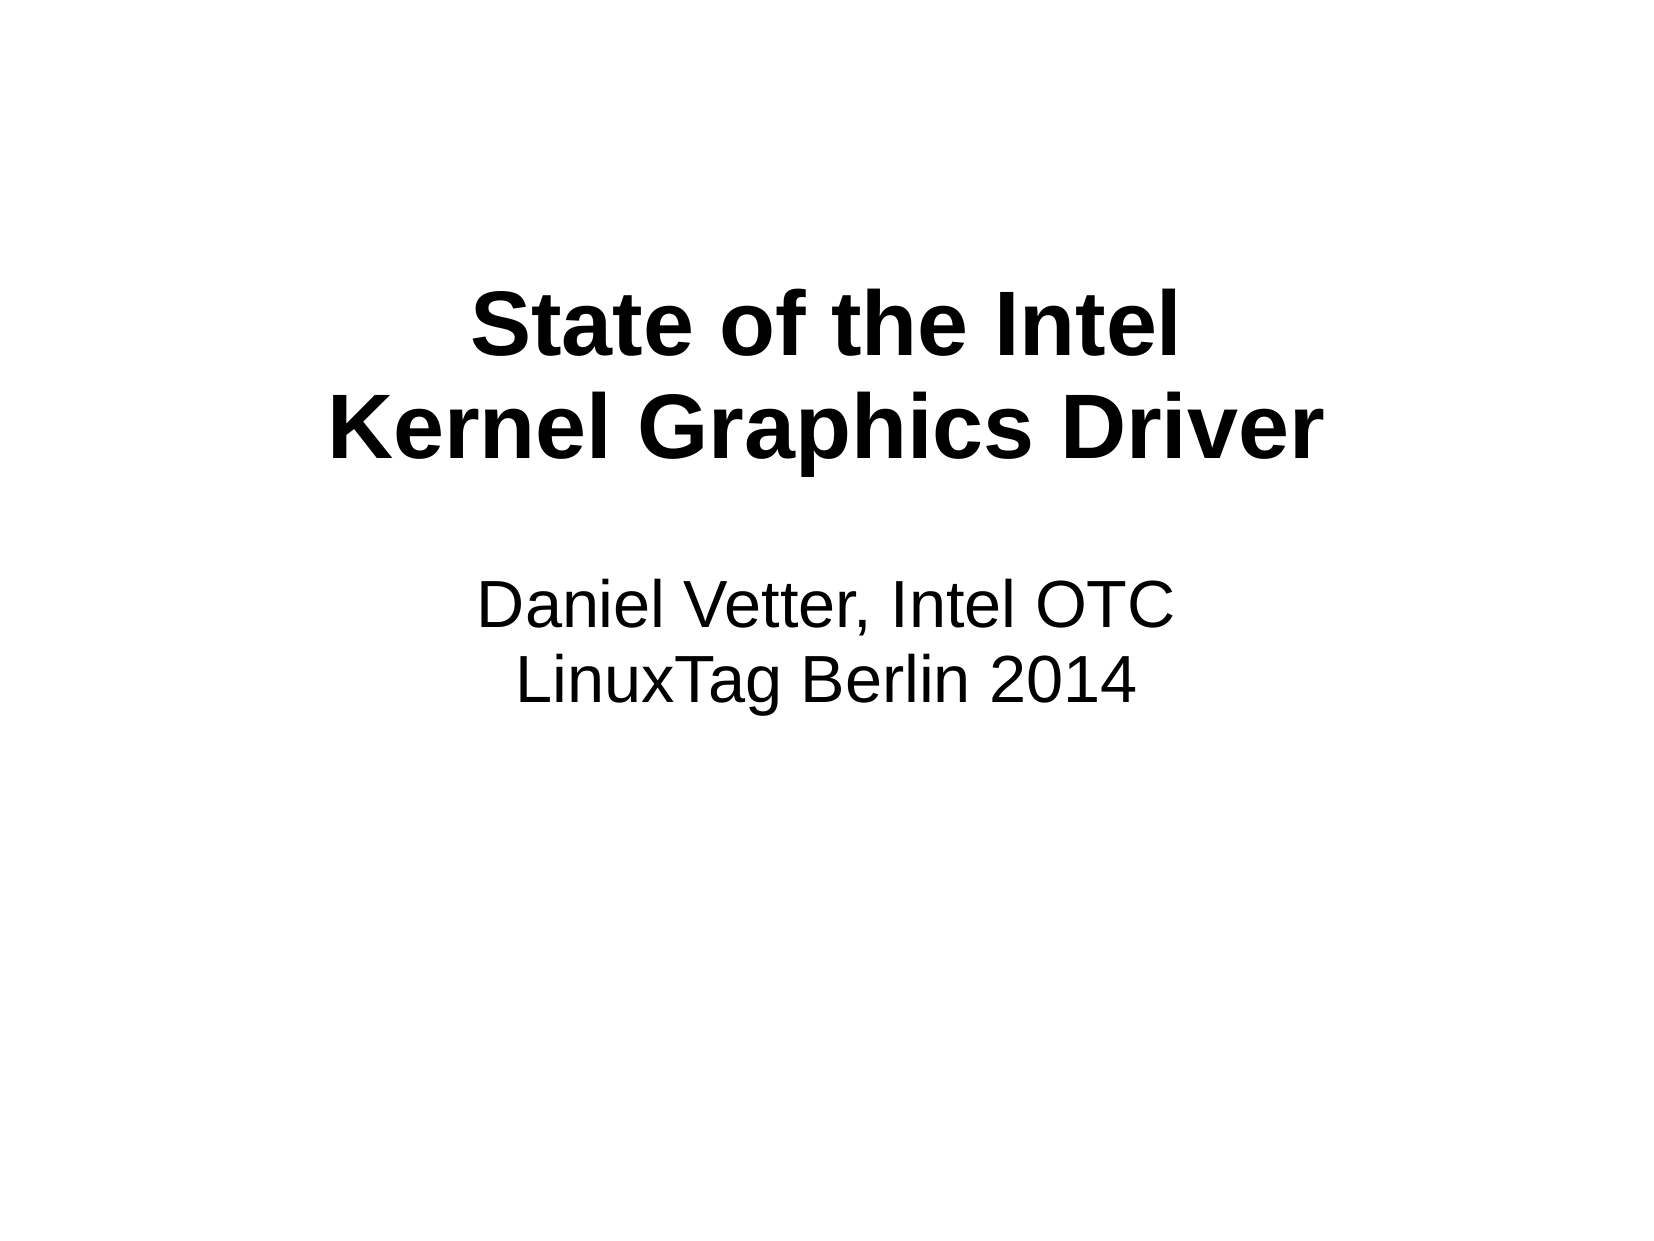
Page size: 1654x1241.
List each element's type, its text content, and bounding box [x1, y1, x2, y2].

subtitle Daniel Vetter, Intel OTC LinuxTag Berlin 2014 [82, 516, 1571, 768]
title State of the Intel Kernel Graphics Driver [82, 271, 1571, 479]
